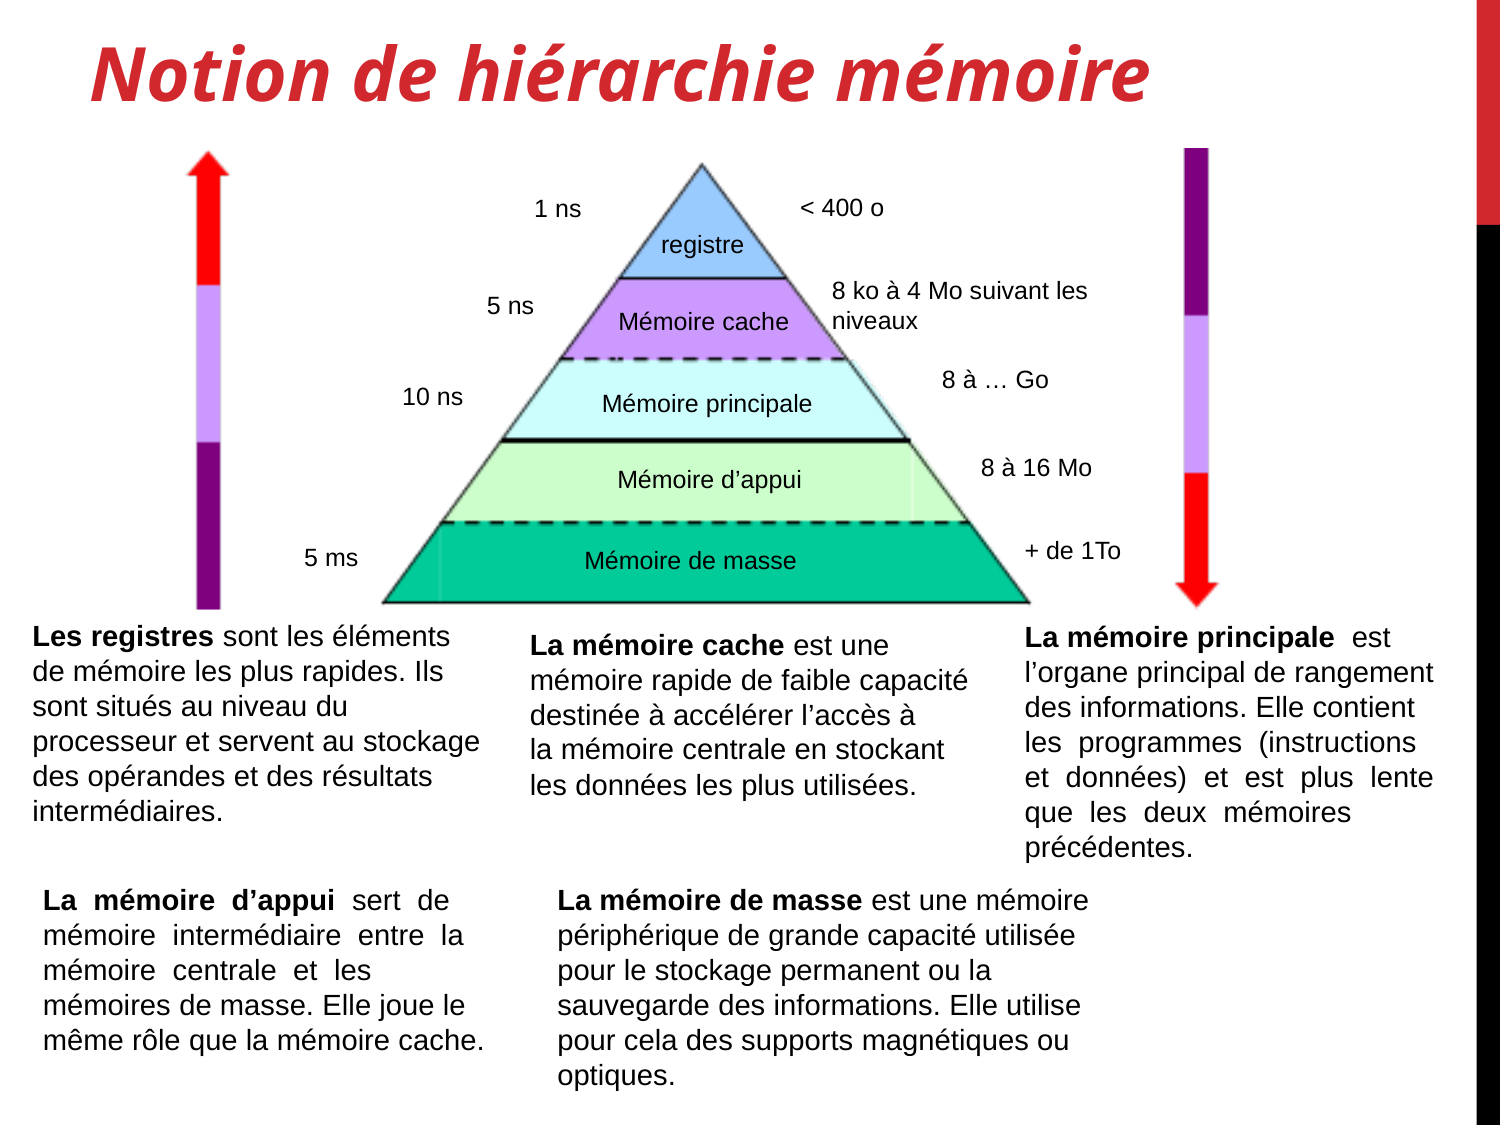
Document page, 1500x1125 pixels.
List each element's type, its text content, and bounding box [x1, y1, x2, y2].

text_box 8 ko à 4 Mo suivant les niveaux [817, 267, 1136, 342]
text_box 8 à 16 Mo [966, 444, 1132, 490]
text_box 8 à … Go [927, 356, 1093, 402]
text_box 1 ns [430, 184, 597, 230]
text_box + de 1To [1009, 527, 1176, 572]
text_box 10 ns [312, 373, 479, 419]
text_box Mémoire cache [587, 298, 821, 344]
text_box registre [620, 220, 786, 266]
text_box La mémoire principale est l’organe principal de rangement des informations. Elle contient les programmes (instructions et données) et est plus lente que les deux mémoires précédentes. [1009, 611, 1459, 871]
text_box La mémoire cache est une mémoire rapide de faible capacité destinée à accélérer l’accès à la mémoire centrale en stockant les données les plus utilisées. [515, 618, 998, 809]
text_box < 400 o [785, 184, 951, 230]
text_box 5 ns [383, 282, 550, 328]
picture [183, 149, 231, 609]
text_box La mémoire d’appui sert de mémoire intermédiaire entre la mémoire centrale et les mémoires de masse. Elle joue le même rôle que la mémoire cache. [28, 873, 514, 1064]
title Notion de hiérarchie mémoire [75, 19, 1436, 138]
text_box Les registres sont les éléments de mémoire les plus rapides. Ils sont situés au niveau du processeur et servent au stockage des opérandes et des résultats intermédiaires. [17, 609, 504, 835]
text_box Mémoire d’appui [587, 456, 833, 501]
picture [380, 161, 1034, 610]
text_box Mémoire principale [575, 379, 833, 425]
text_box La mémoire de masse est une mémoire périphérique de grande capacité utilisée pour le stockage permanent ou la sauvegarde des informations. Elle utilise pour cela des supports magnétiques ou optiques. [542, 873, 1132, 1099]
picture [1174, 148, 1223, 610]
text_box 5 ms [207, 533, 374, 579]
text_box Mémoire de masse [549, 536, 833, 582]
